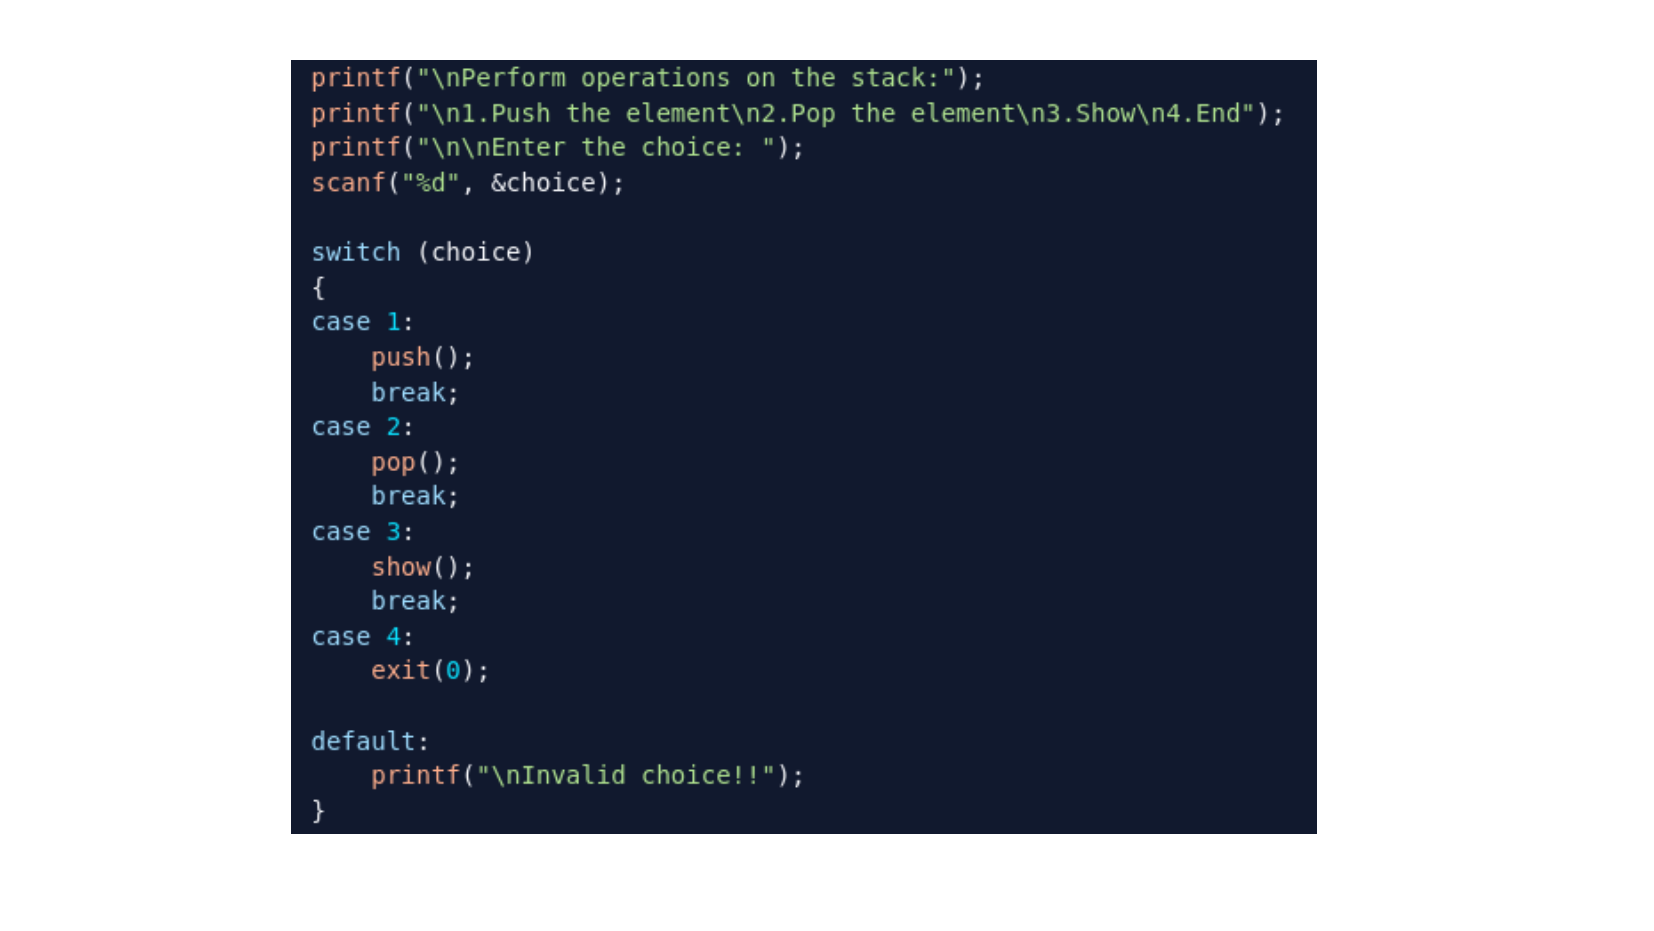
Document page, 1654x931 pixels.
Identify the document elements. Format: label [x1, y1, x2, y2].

picture [291, 60, 1317, 834]
